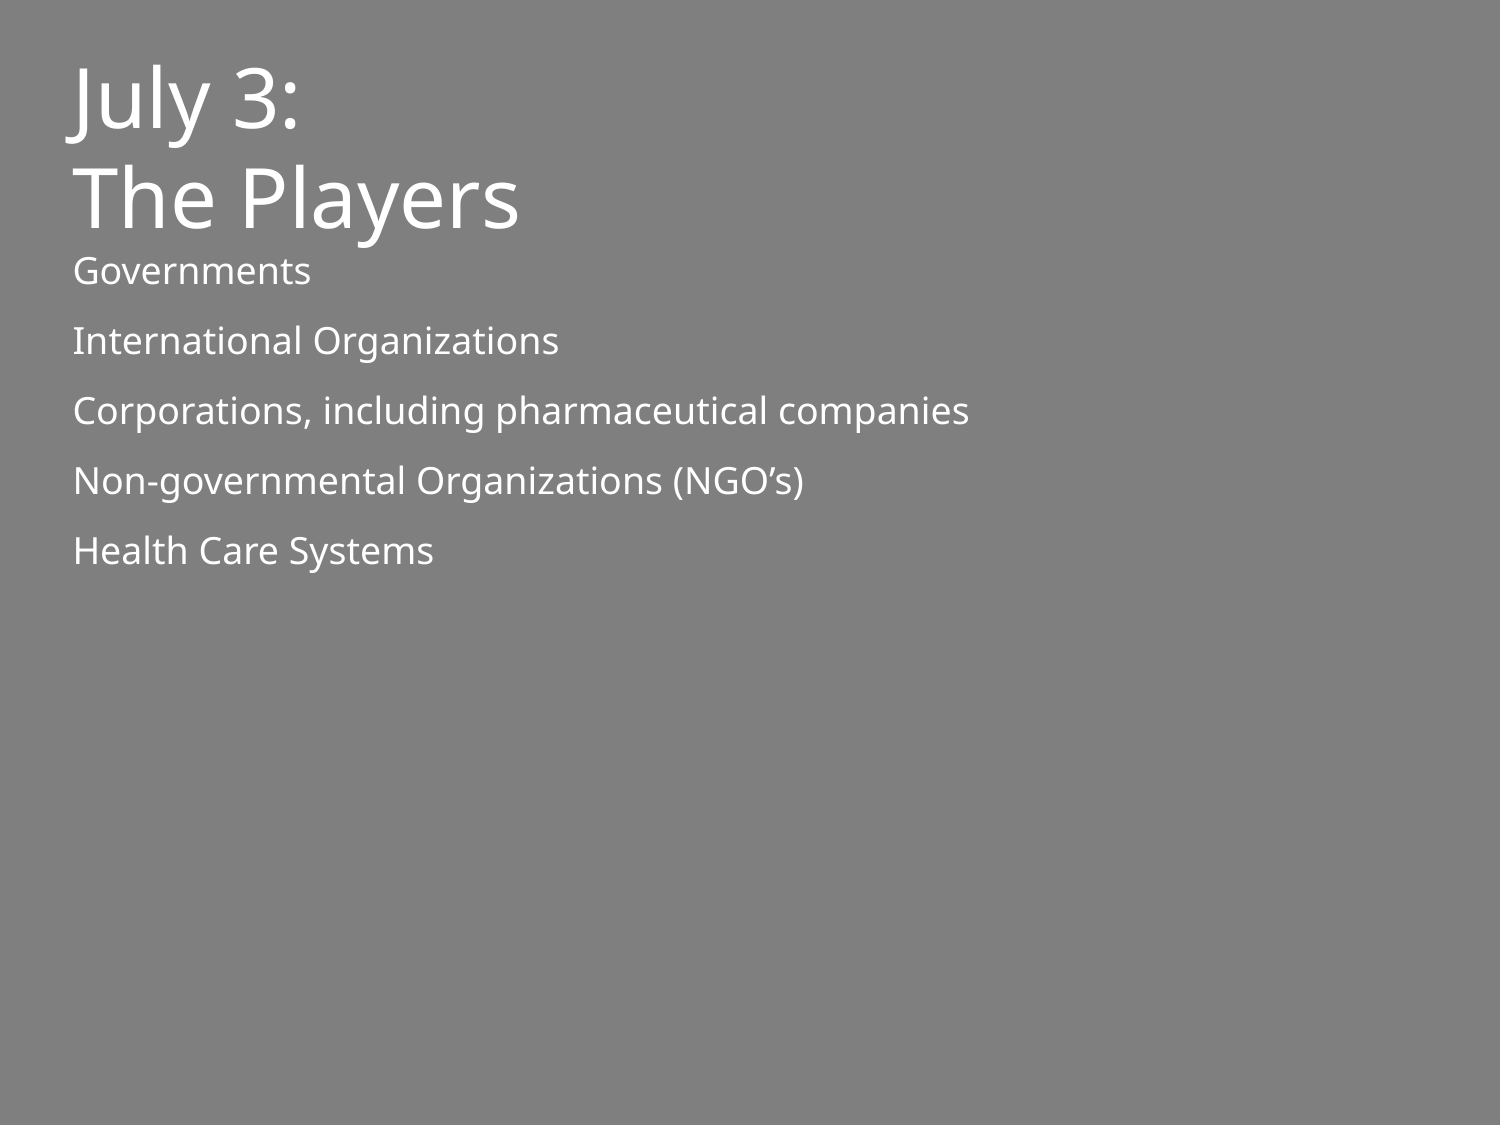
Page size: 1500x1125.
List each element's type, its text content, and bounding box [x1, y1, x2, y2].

title July 3: The Players [57, 37, 1318, 213]
list Governments International Organizations Corporations, including pharmaceutical companies Non-governmental Organizations (NGO’s) Health Care Systems [57, 239, 1318, 1015]
